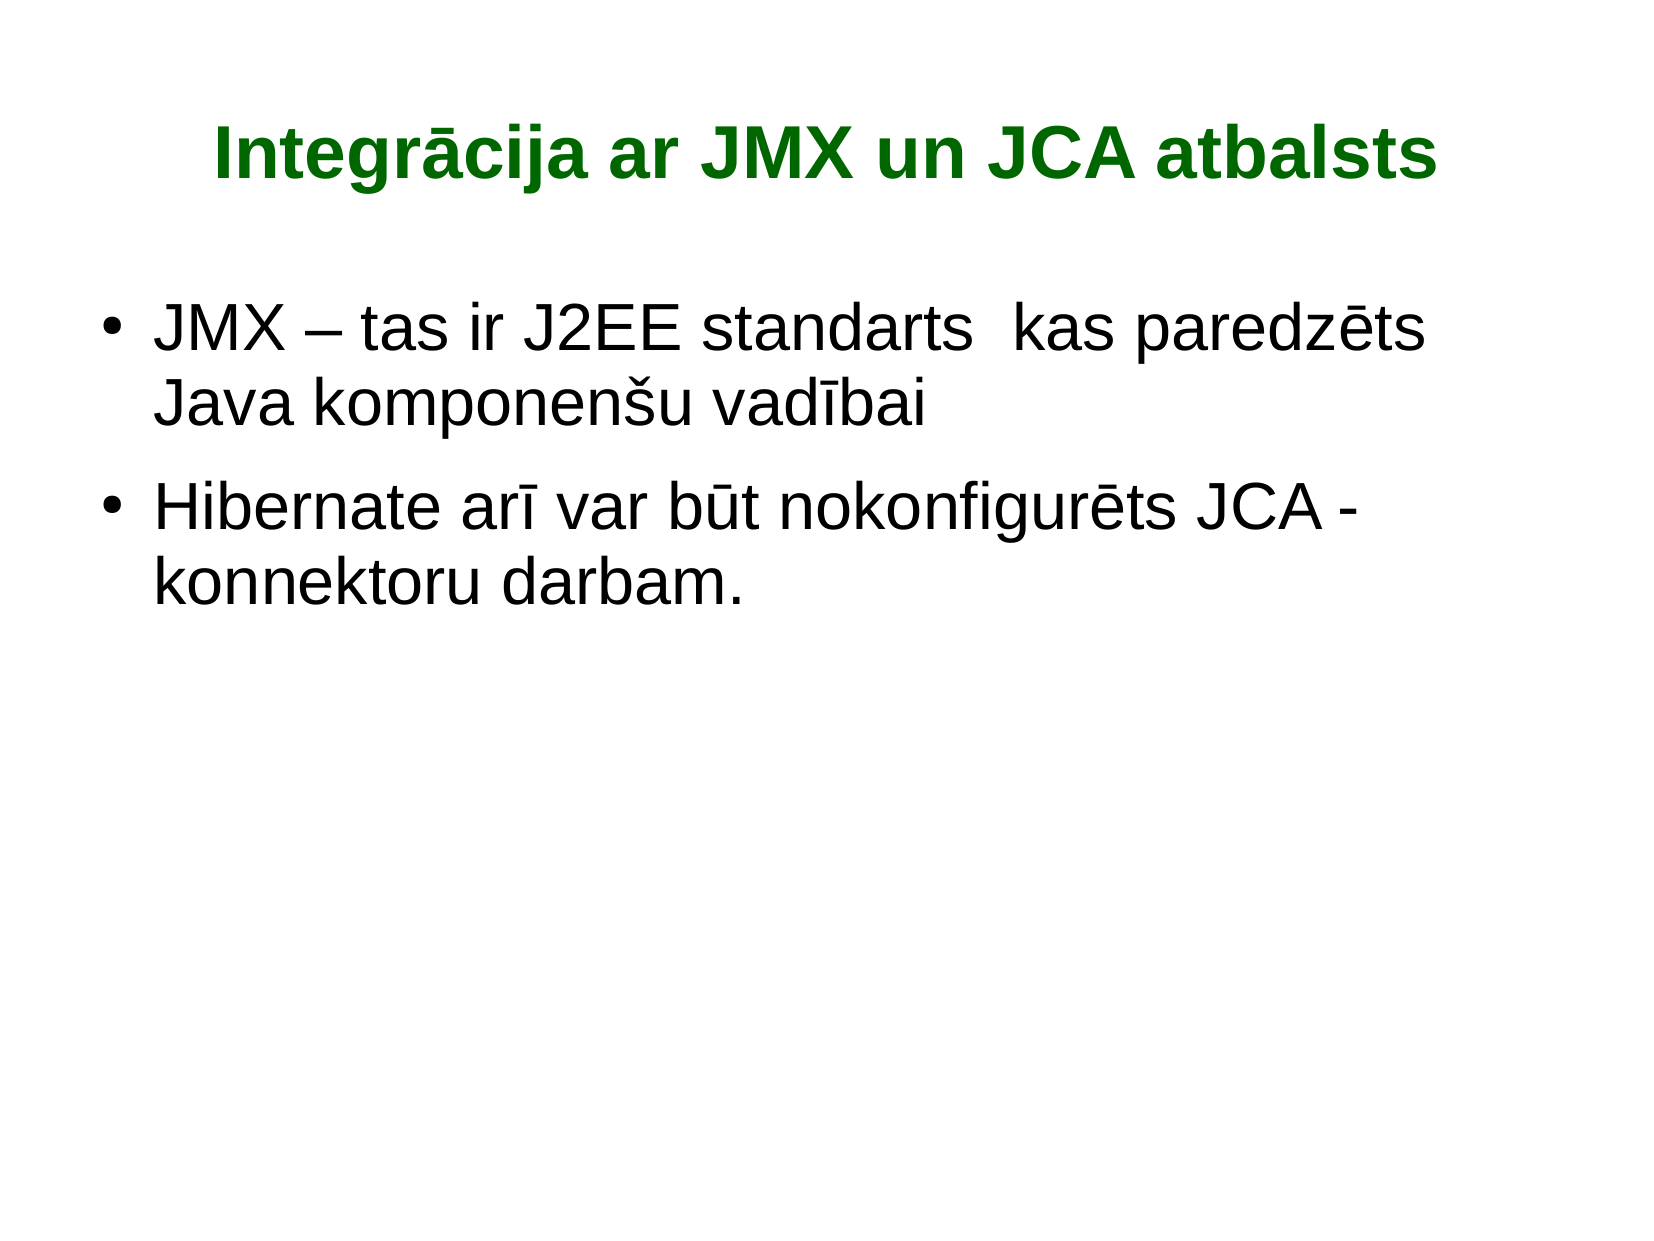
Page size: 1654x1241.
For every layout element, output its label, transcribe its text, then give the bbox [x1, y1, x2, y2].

title Integrācija ar JMX un JCA atbalsts [82, 49, 1571, 257]
list JMX – tas ir J2EE standarts kas paredzēts Java komponenšu vadībai Hibernate arī var būt nokonfigurēts JCA - konnektoru darbam. [82, 290, 1538, 1010]
